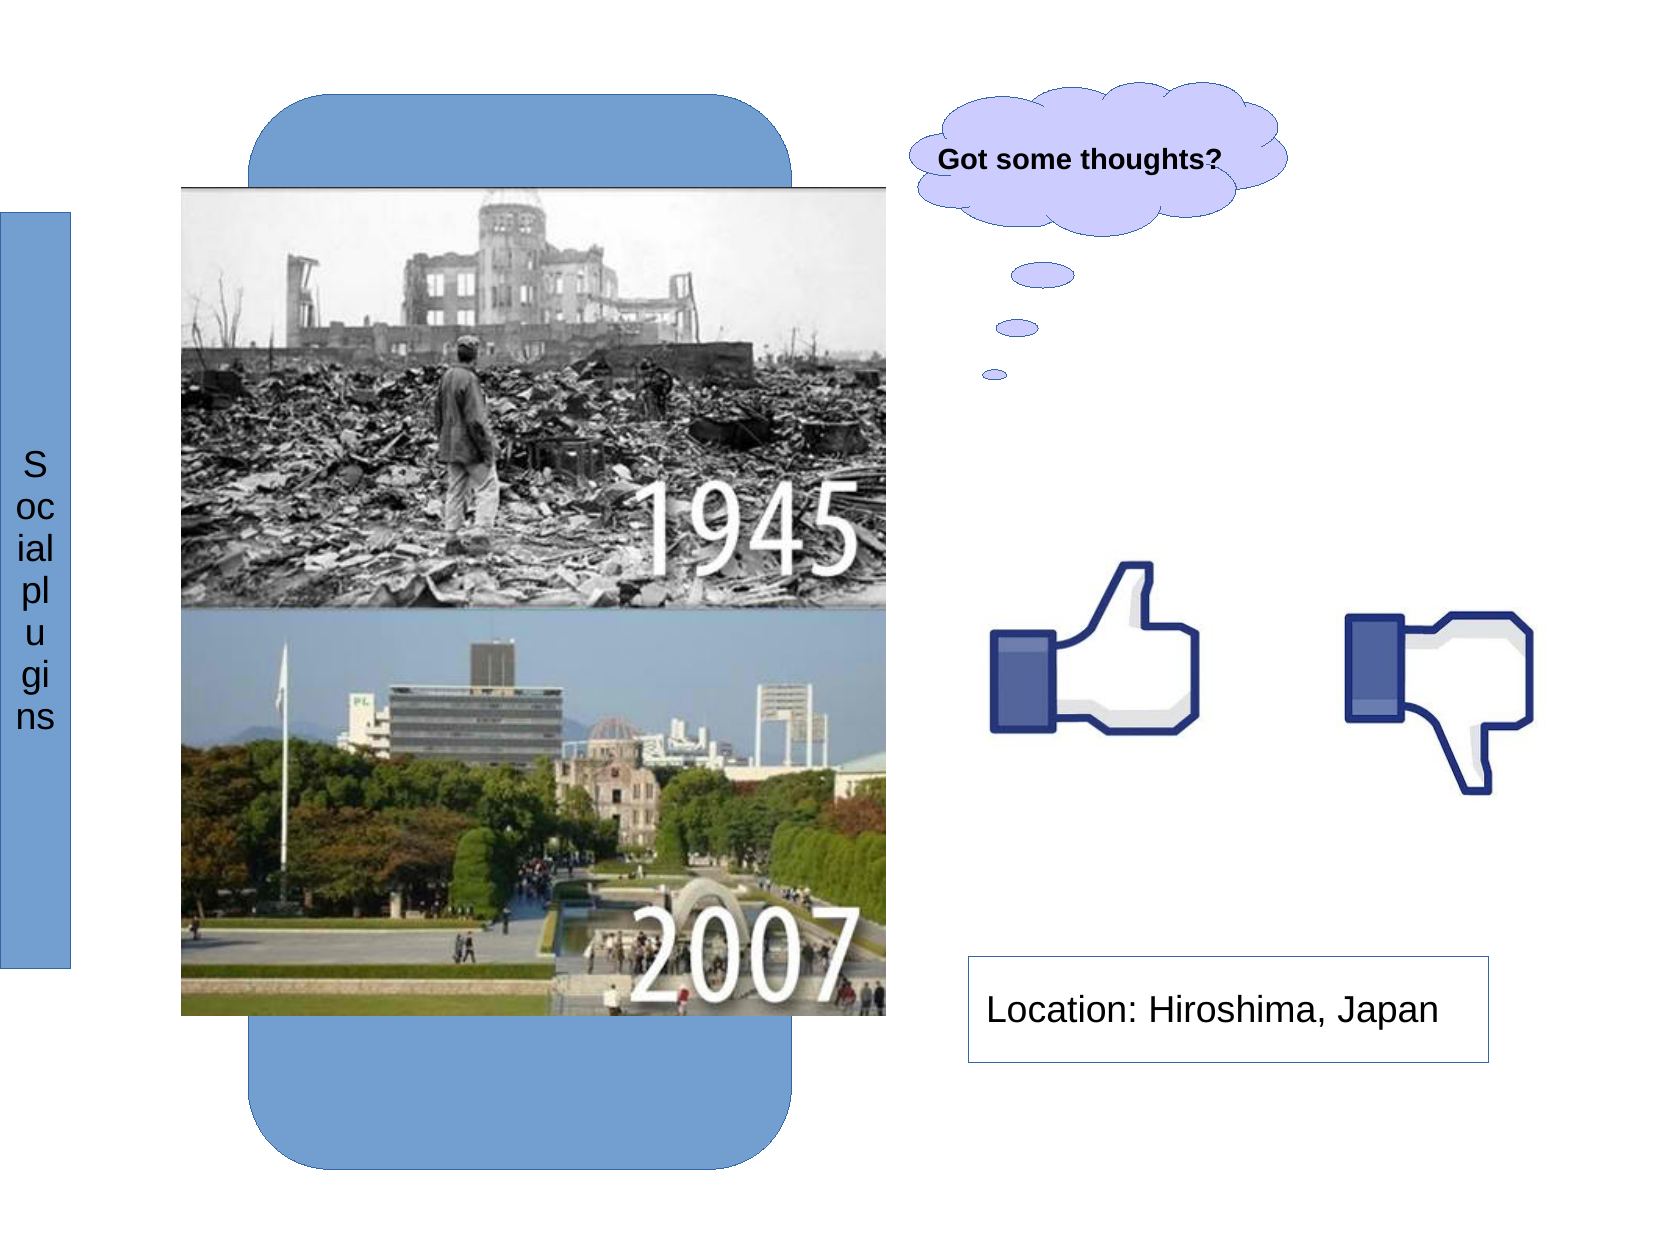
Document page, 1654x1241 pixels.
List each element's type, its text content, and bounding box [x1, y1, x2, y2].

picture [1336, 590, 1571, 824]
text_box [248, 1016, 792, 1170]
text_box Got some thoughts? [909, 82, 1288, 237]
picture [980, 534, 1241, 756]
text_box [248, 94, 792, 187]
picture [181, 187, 886, 1016]
text_box Location: Hiroshima, Japan [968, 956, 1489, 1063]
text_box Got some thoughts? [996, 319, 1039, 337]
text_box Got some thoughts? [1011, 262, 1075, 289]
text_box Social plugins [0, 212, 71, 969]
